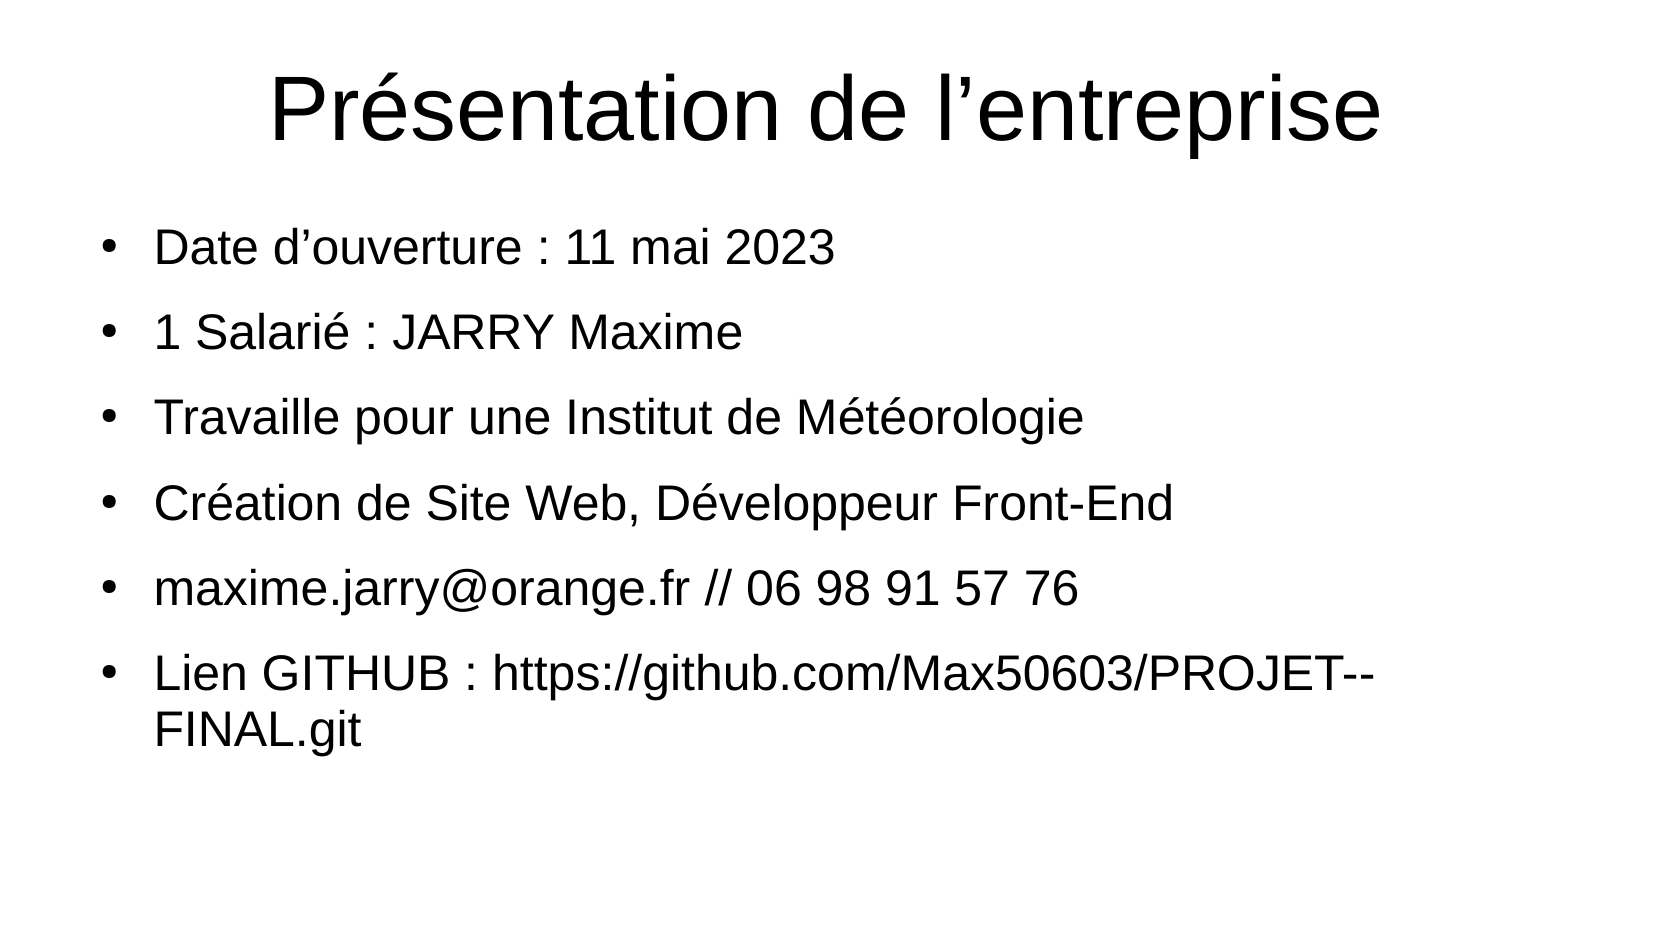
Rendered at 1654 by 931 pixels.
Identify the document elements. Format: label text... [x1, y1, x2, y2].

list Date d’ouverture : 11 mai 2023 1 Salarié : JARRY Maxime Travaille pour une Institut de Météorologie Création de Site Web, Développeur Front-End maxime.jarry@orange.fr // 06 98 91 57 76 Lien GITHUB : https://github.com/Max50603/PROJET--FINAL.git [82, 219, 1571, 758]
title Présentation de l’entreprise [82, 37, 1571, 180]
